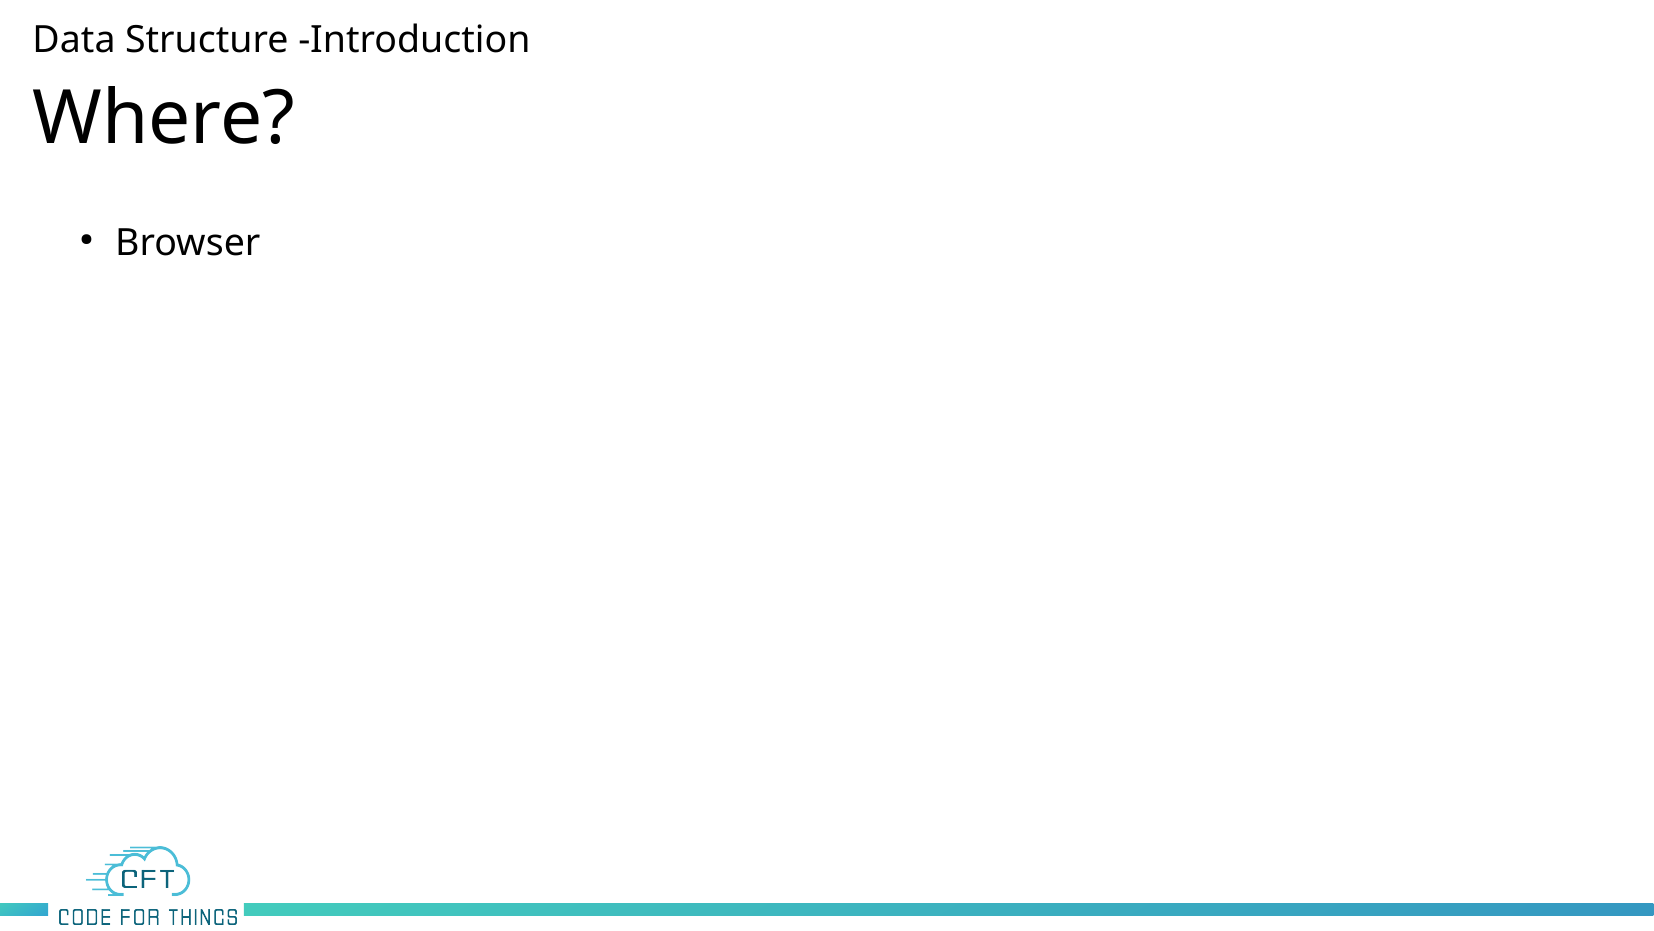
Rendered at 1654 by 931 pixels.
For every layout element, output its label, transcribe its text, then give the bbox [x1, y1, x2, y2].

text_box Browser [64, 207, 449, 267]
picture [59, 846, 237, 925]
title Data Structure -Introduction Where? [32, 12, 1184, 166]
